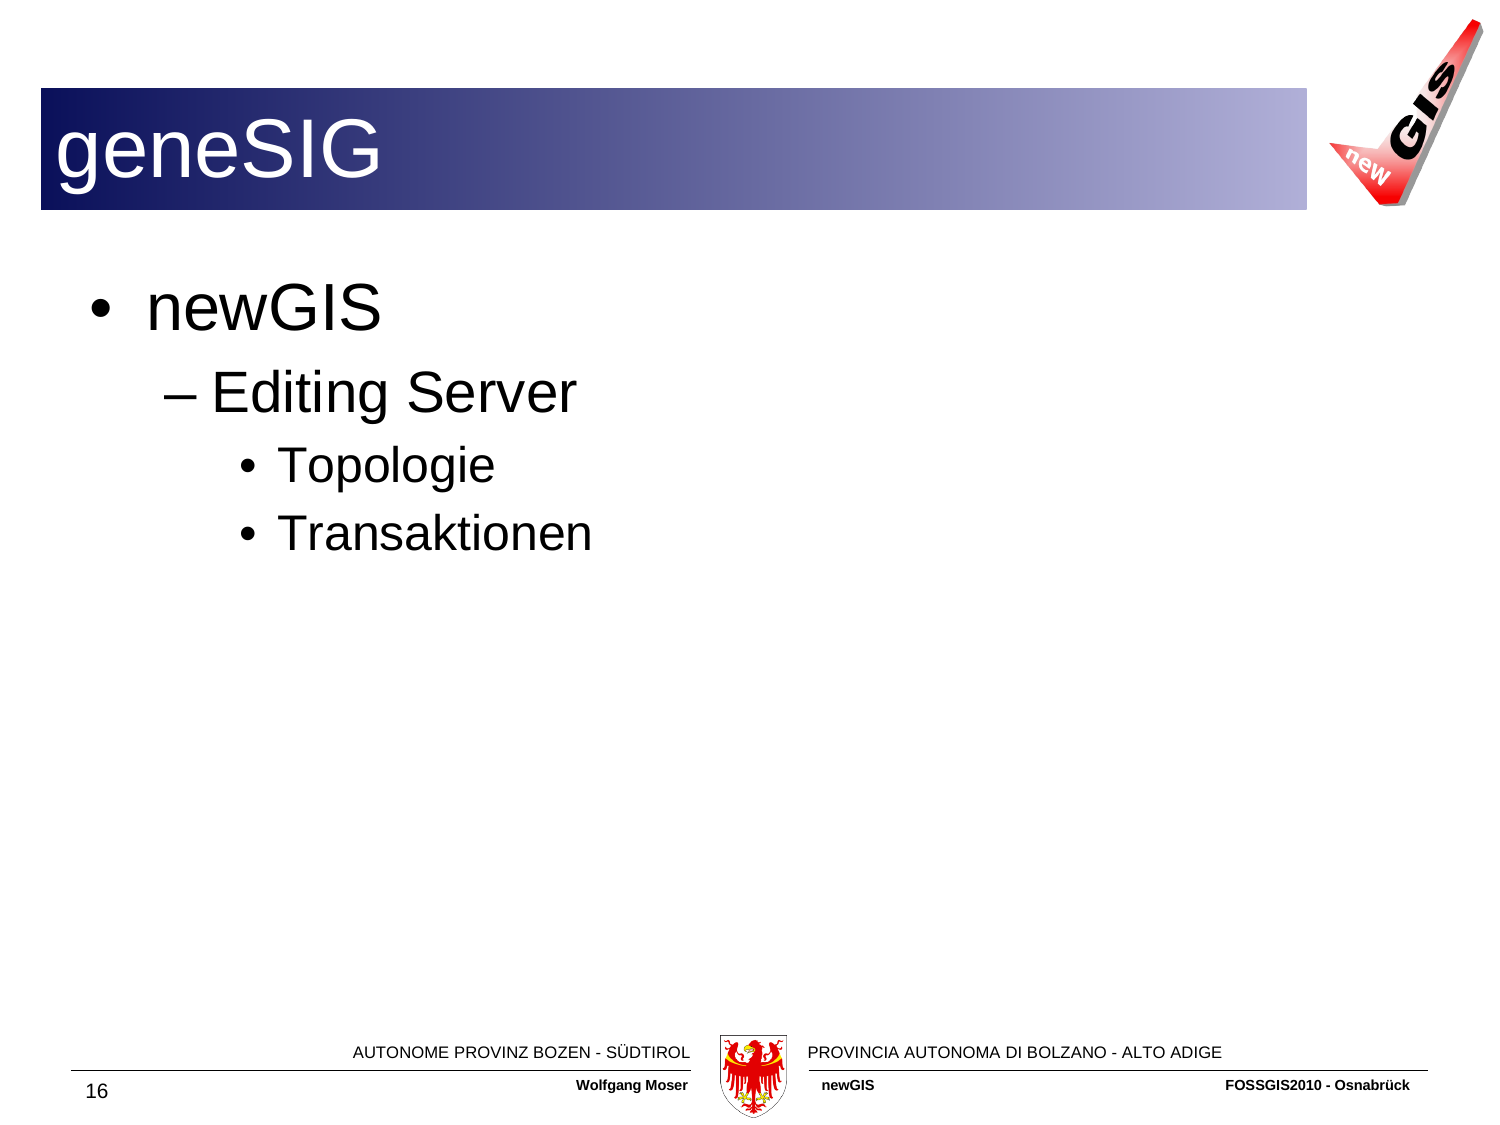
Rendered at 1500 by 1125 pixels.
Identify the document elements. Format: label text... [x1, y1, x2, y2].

picture [1328, 18, 1485, 207]
text_box geneSIG [41, 88, 1307, 210]
list newGIS Editing Server Topologie Transaktionen [75, 262, 1426, 1006]
picture [720, 1035, 787, 1118]
